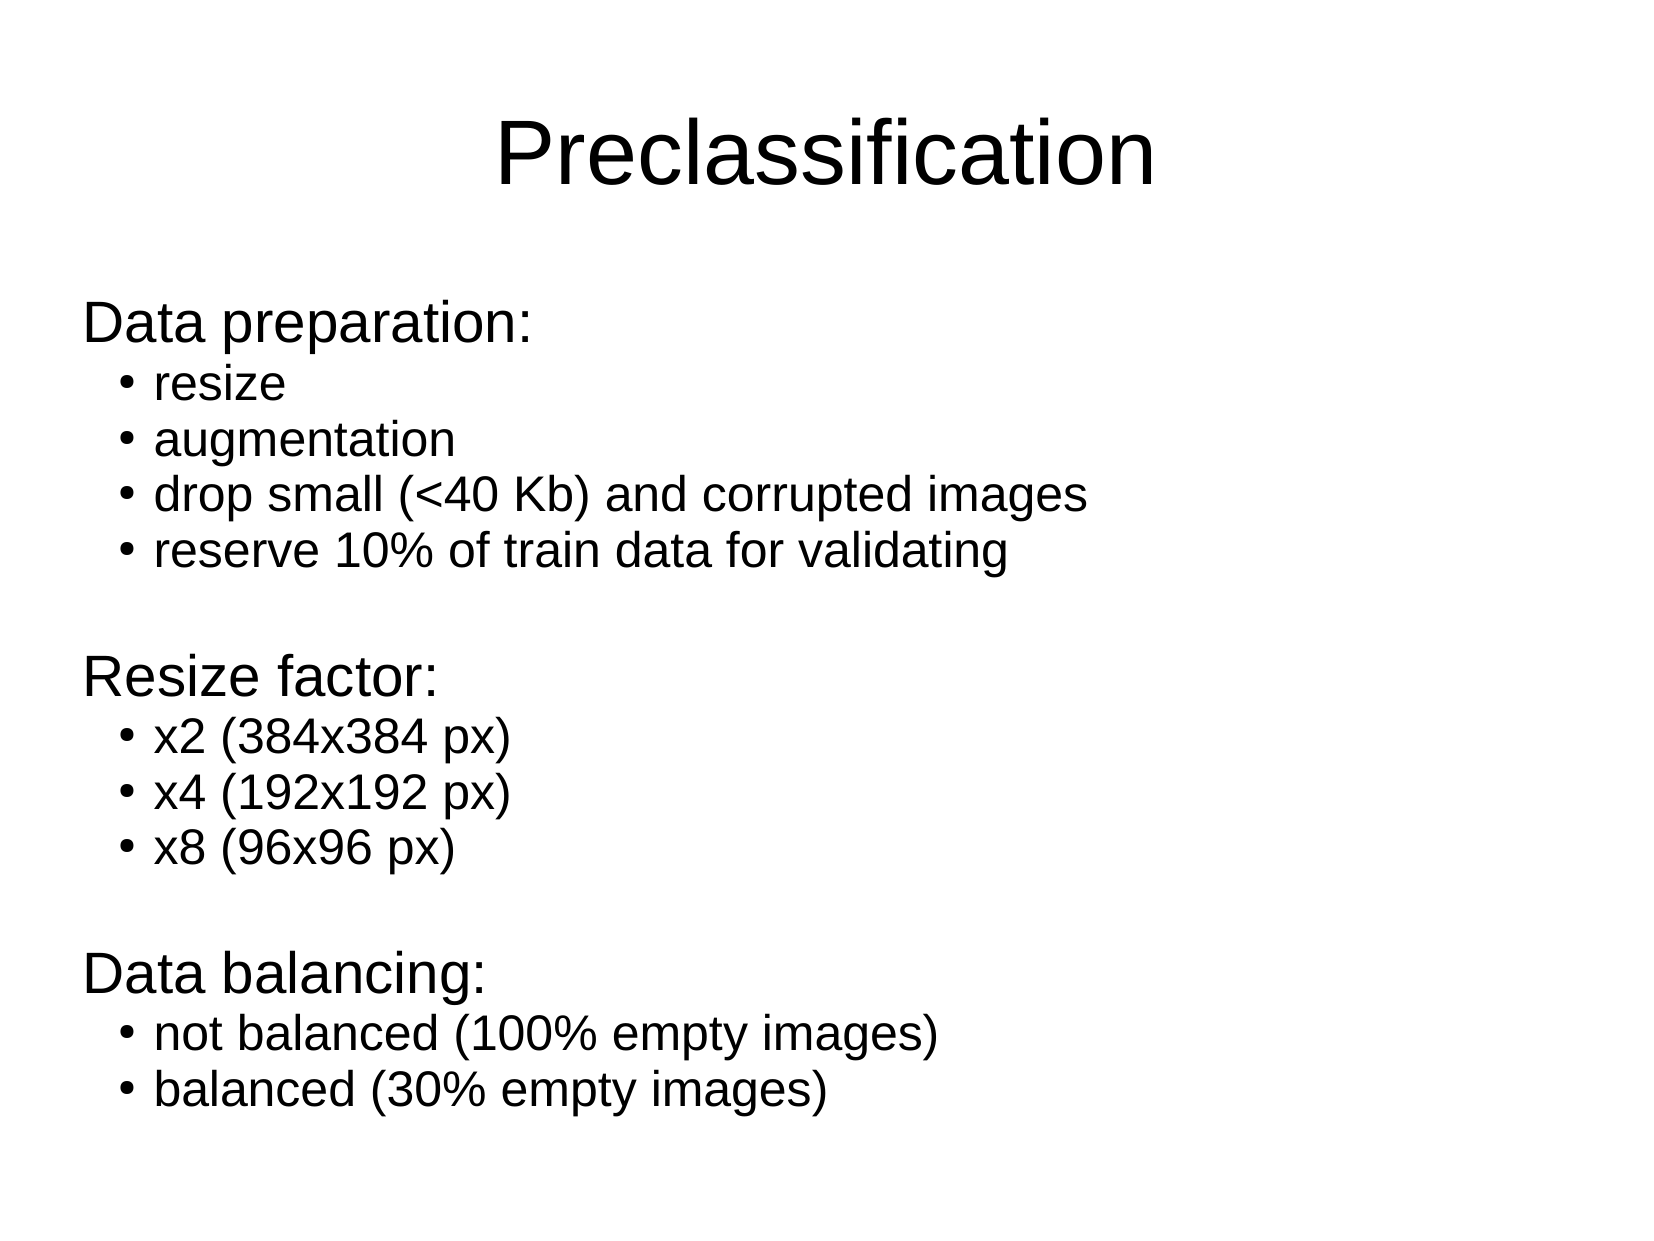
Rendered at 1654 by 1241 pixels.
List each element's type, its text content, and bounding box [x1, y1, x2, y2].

subtitle Data preparation: resize augmentation drop small (<40 Kb) and corrupted images reserve 10% of train data for validating Resize factor: x2 (384x384 px) x4 (192x192 px) x8 (96x96 px) Data balancing: not balanced (100% empty images) balanced (30% empty images) [82, 290, 1571, 1118]
title Preclassification [82, 49, 1571, 257]
